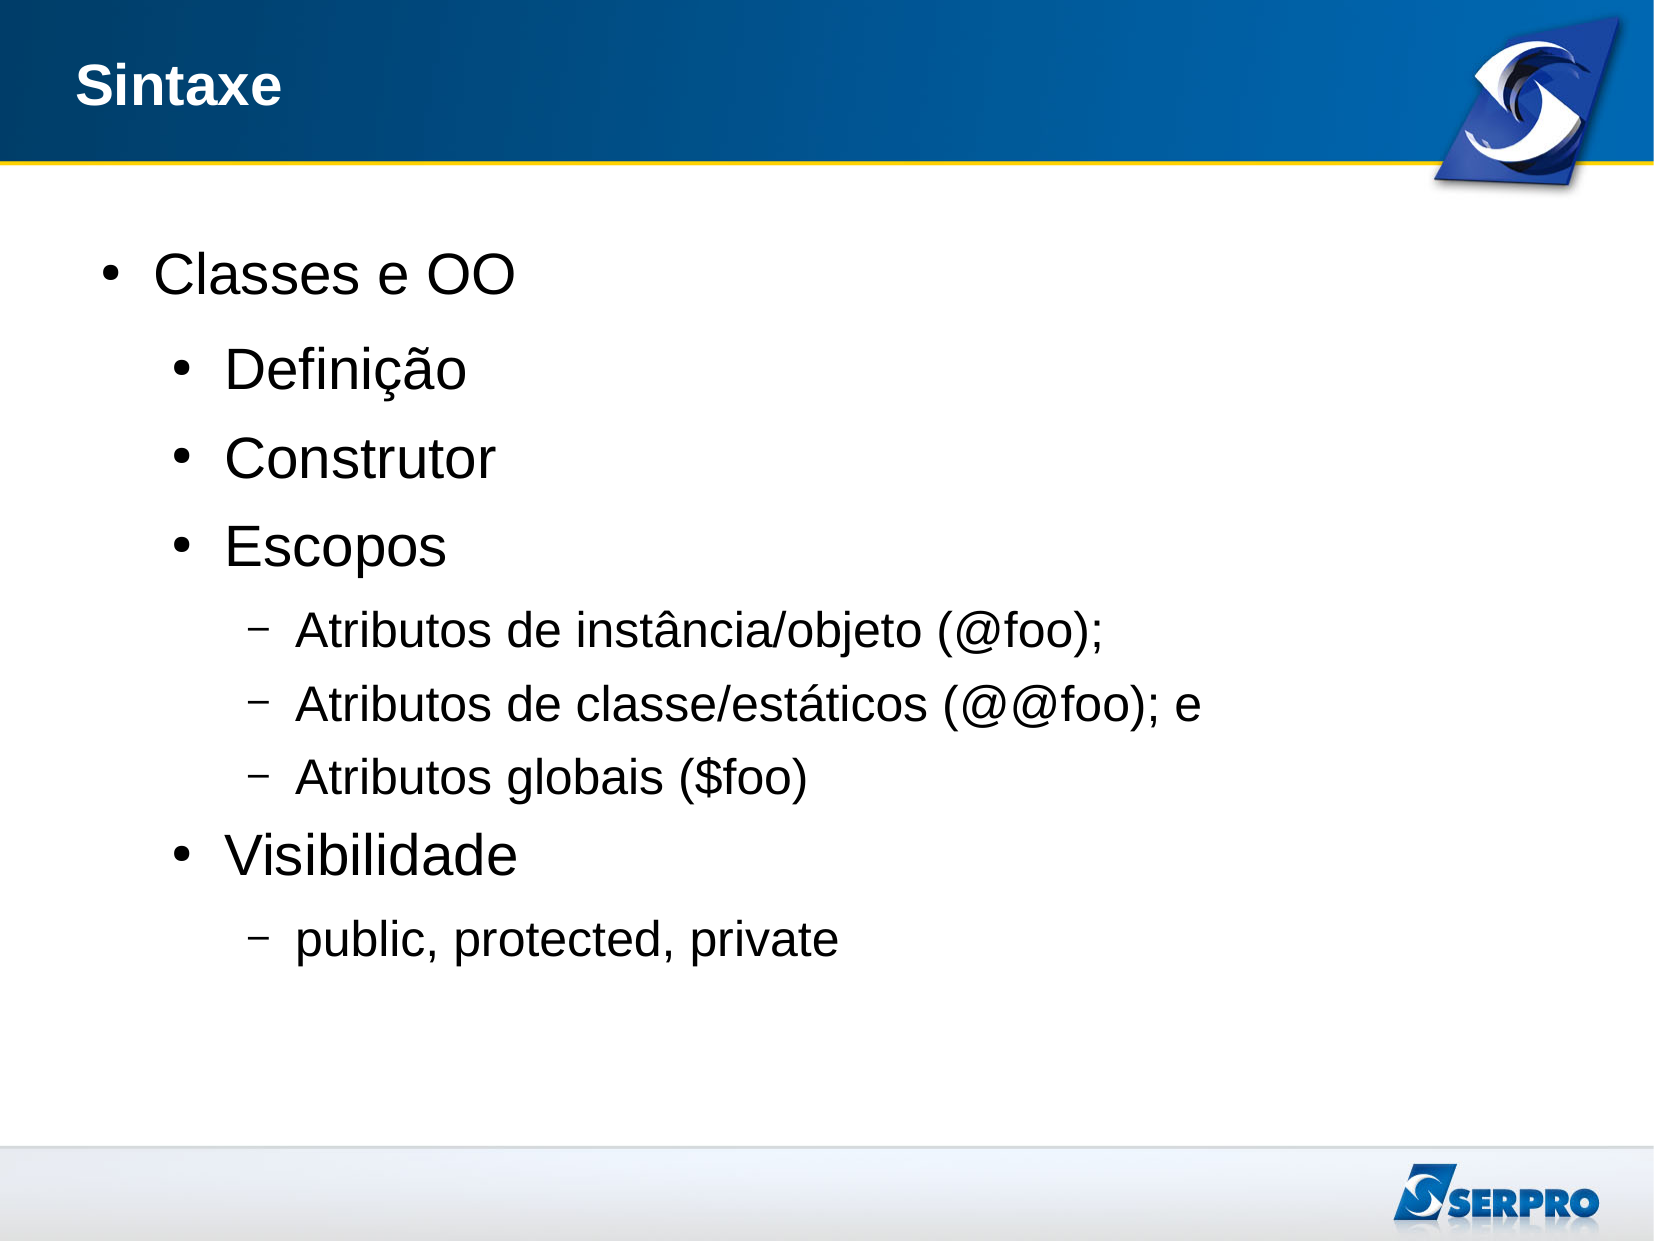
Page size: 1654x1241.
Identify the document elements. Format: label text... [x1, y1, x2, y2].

title Sintaxe [75, 41, 1434, 130]
list Classes e OO Definição Construtor Escopos Atributos de instância/objeto (@foo); Atributos de classe/estáticos (@@foo); e Atributos globais ($foo) Visibilidade public, protected, private [82, 242, 1571, 968]
picture [0, 0, 1654, 1241]
